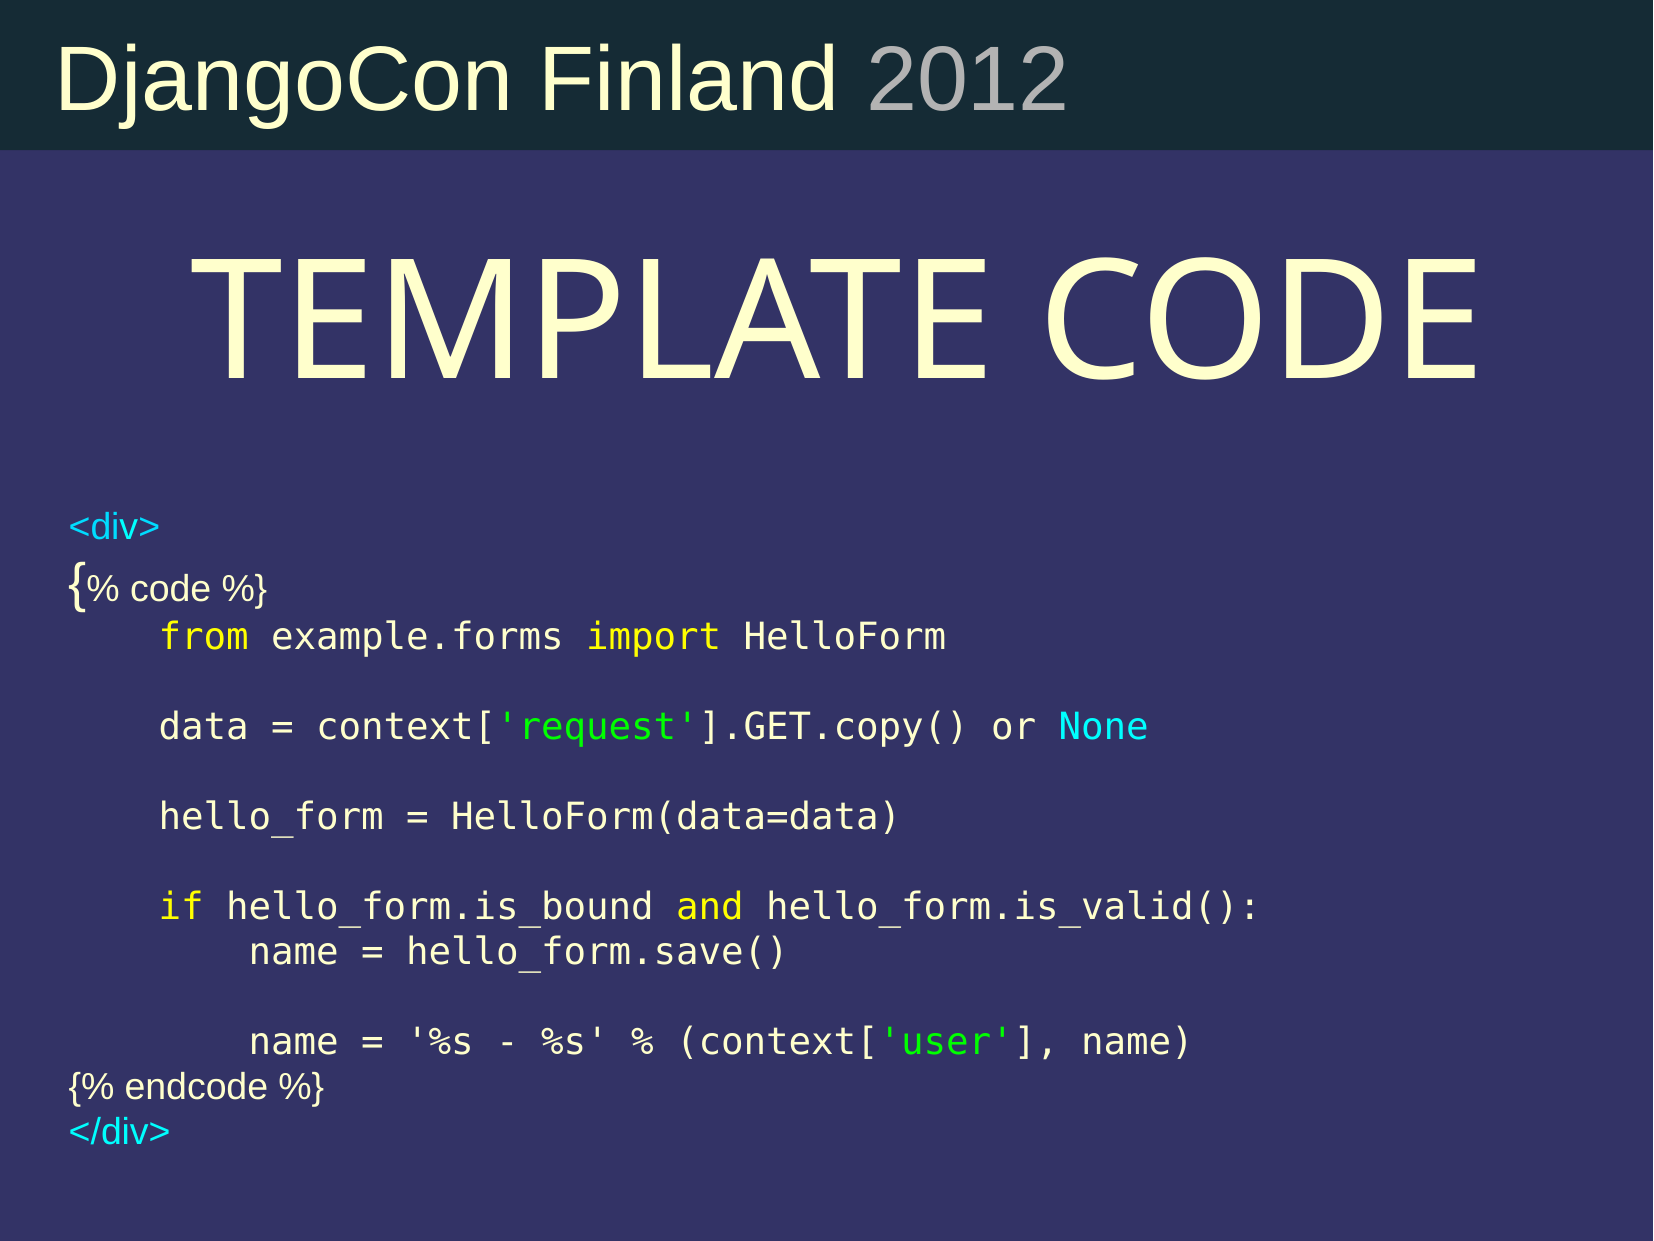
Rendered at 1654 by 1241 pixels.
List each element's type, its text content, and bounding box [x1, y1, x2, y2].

subtitle TEMPLATE CODE [26, 215, 1651, 413]
title DjangoCon Finland 2012 [37, 0, 1088, 131]
text_box <div> {% code %} from example.forms import HelloForm data = context['request'].GET.copy() or None hello_form = HelloForm(data=data) if hello_form.is_bound and hello_form.is_valid(): name = hello_form.save() name = '%s - %s' % (context['user'], name) {% endcode %} </div> [53, 449, 1613, 1163]
text_box [0, 0, 1653, 151]
